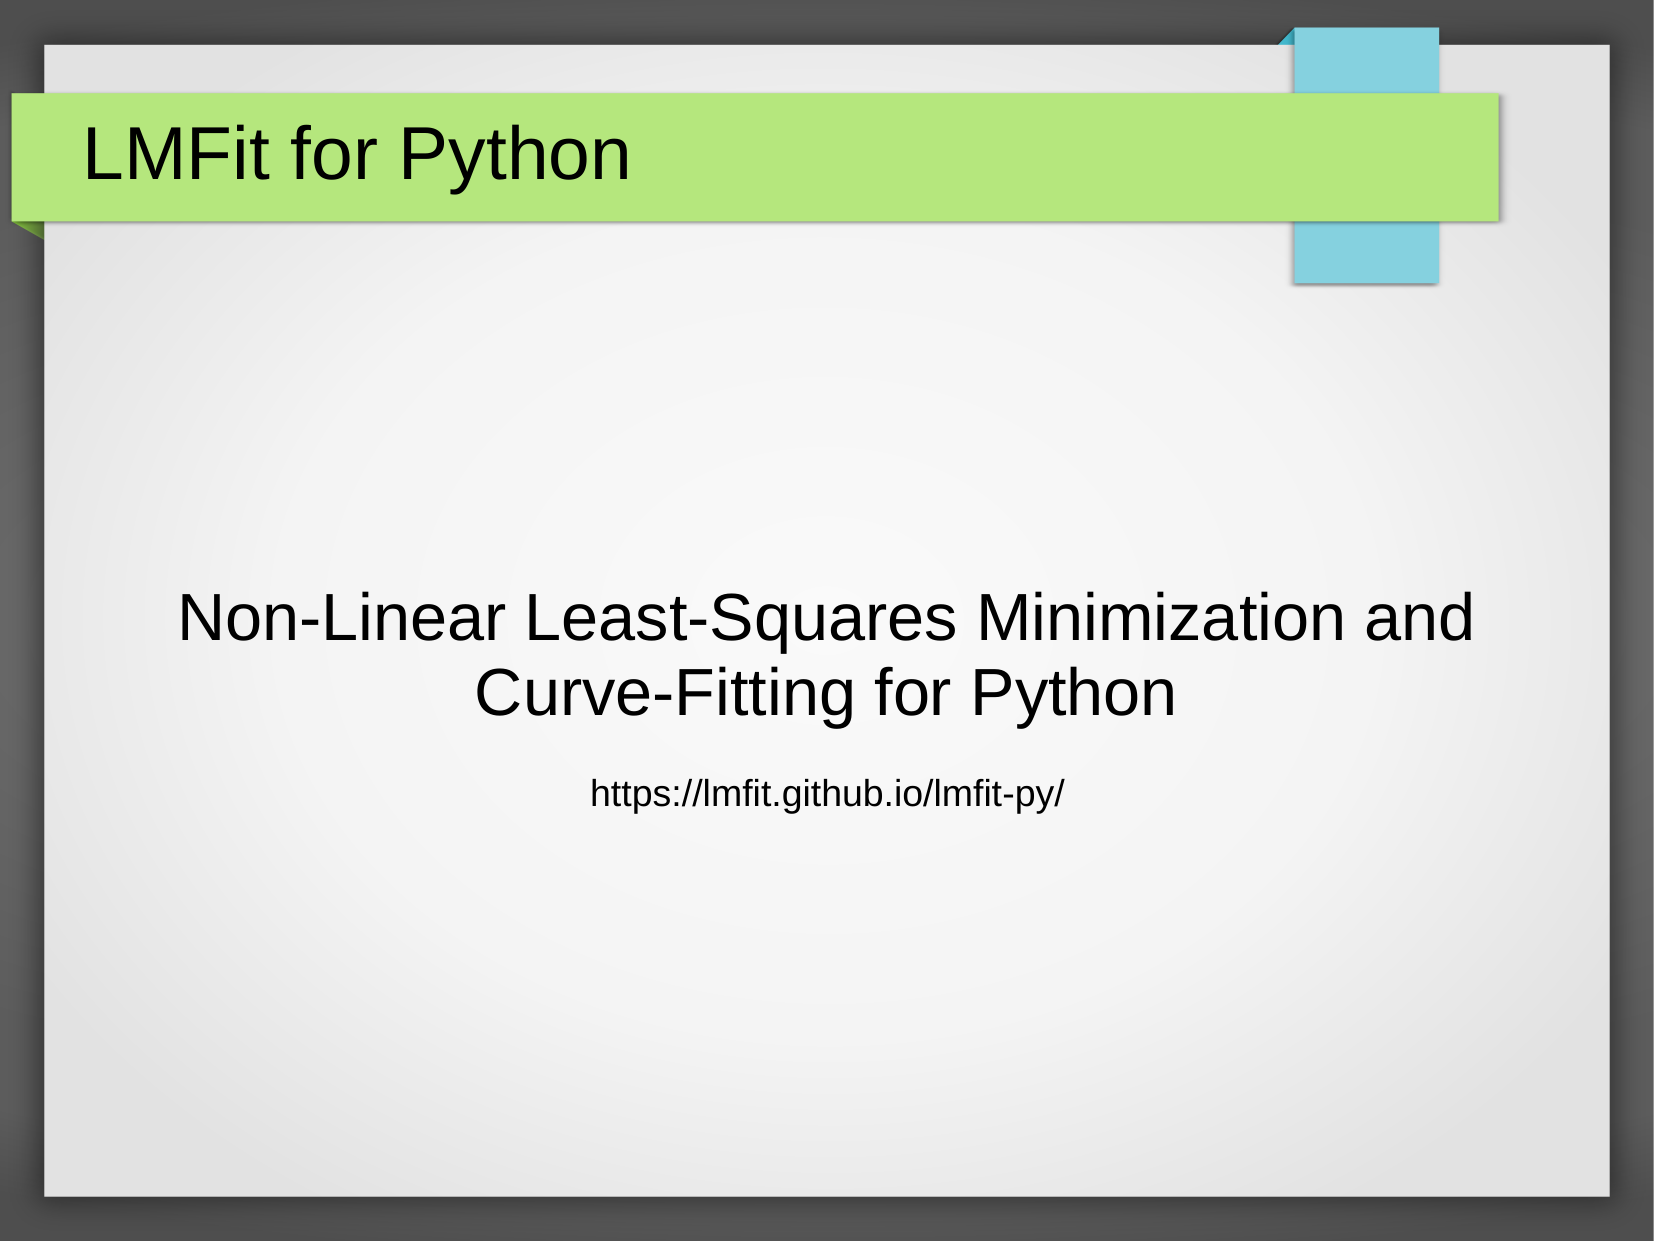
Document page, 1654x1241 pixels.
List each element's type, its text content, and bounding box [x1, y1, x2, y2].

text_box [82, 295, 1571, 1030]
text_box https://lmfit.github.io/lmfit-py/ [575, 765, 1081, 822]
picture [0, 0, 1654, 1241]
title LMFit for Python [82, 94, 1264, 213]
